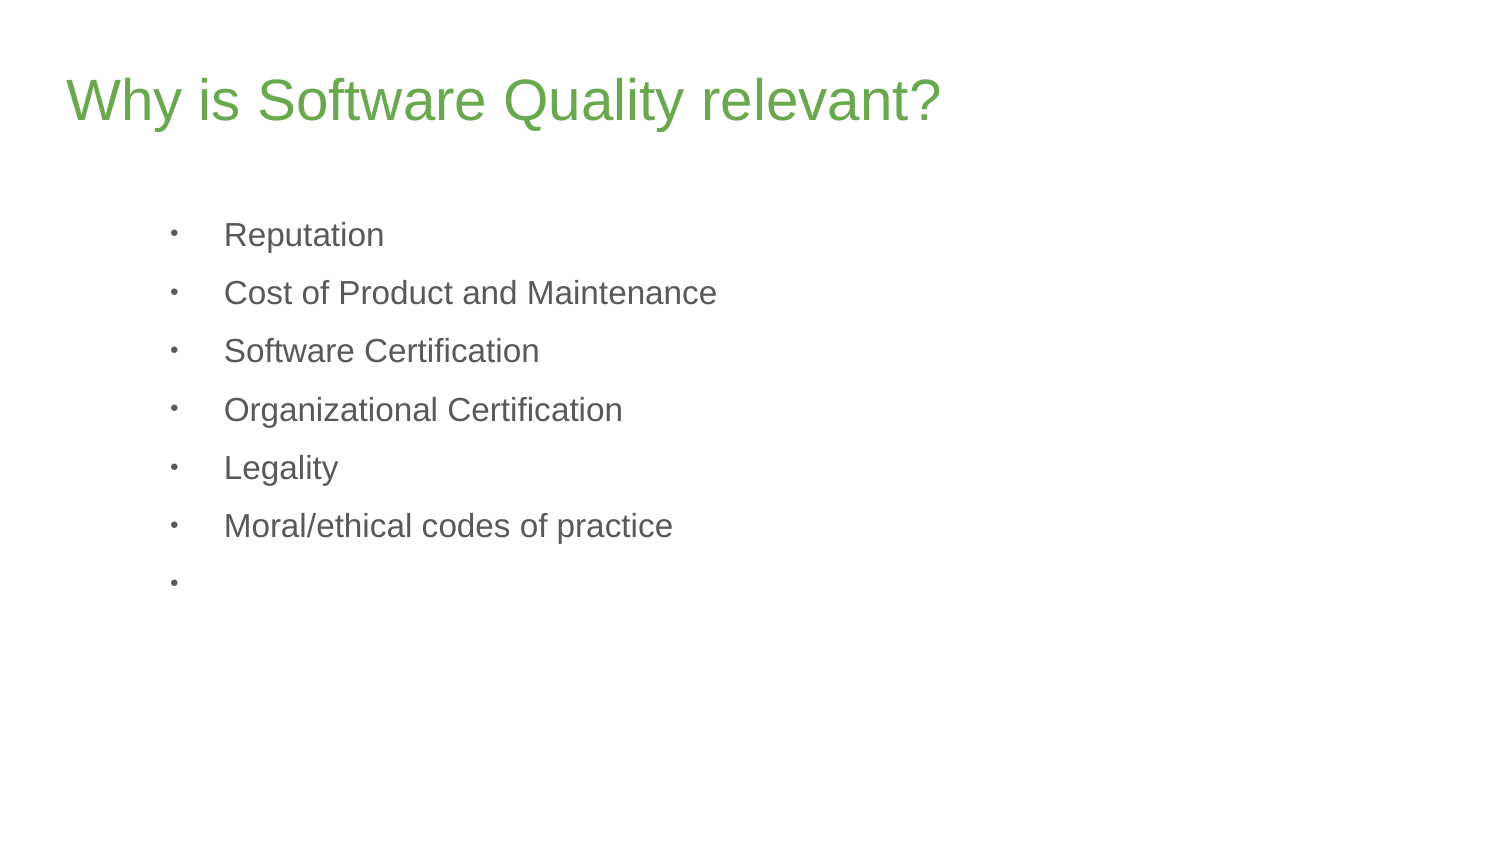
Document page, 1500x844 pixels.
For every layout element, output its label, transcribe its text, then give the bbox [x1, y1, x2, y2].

list Reputation Cost of Product and Maintenance Software Certification Organizational Certification Legality Moral/ethical codes of practice [113, 191, 1306, 751]
title Why is Software Quality relevant? [51, 47, 1449, 142]
